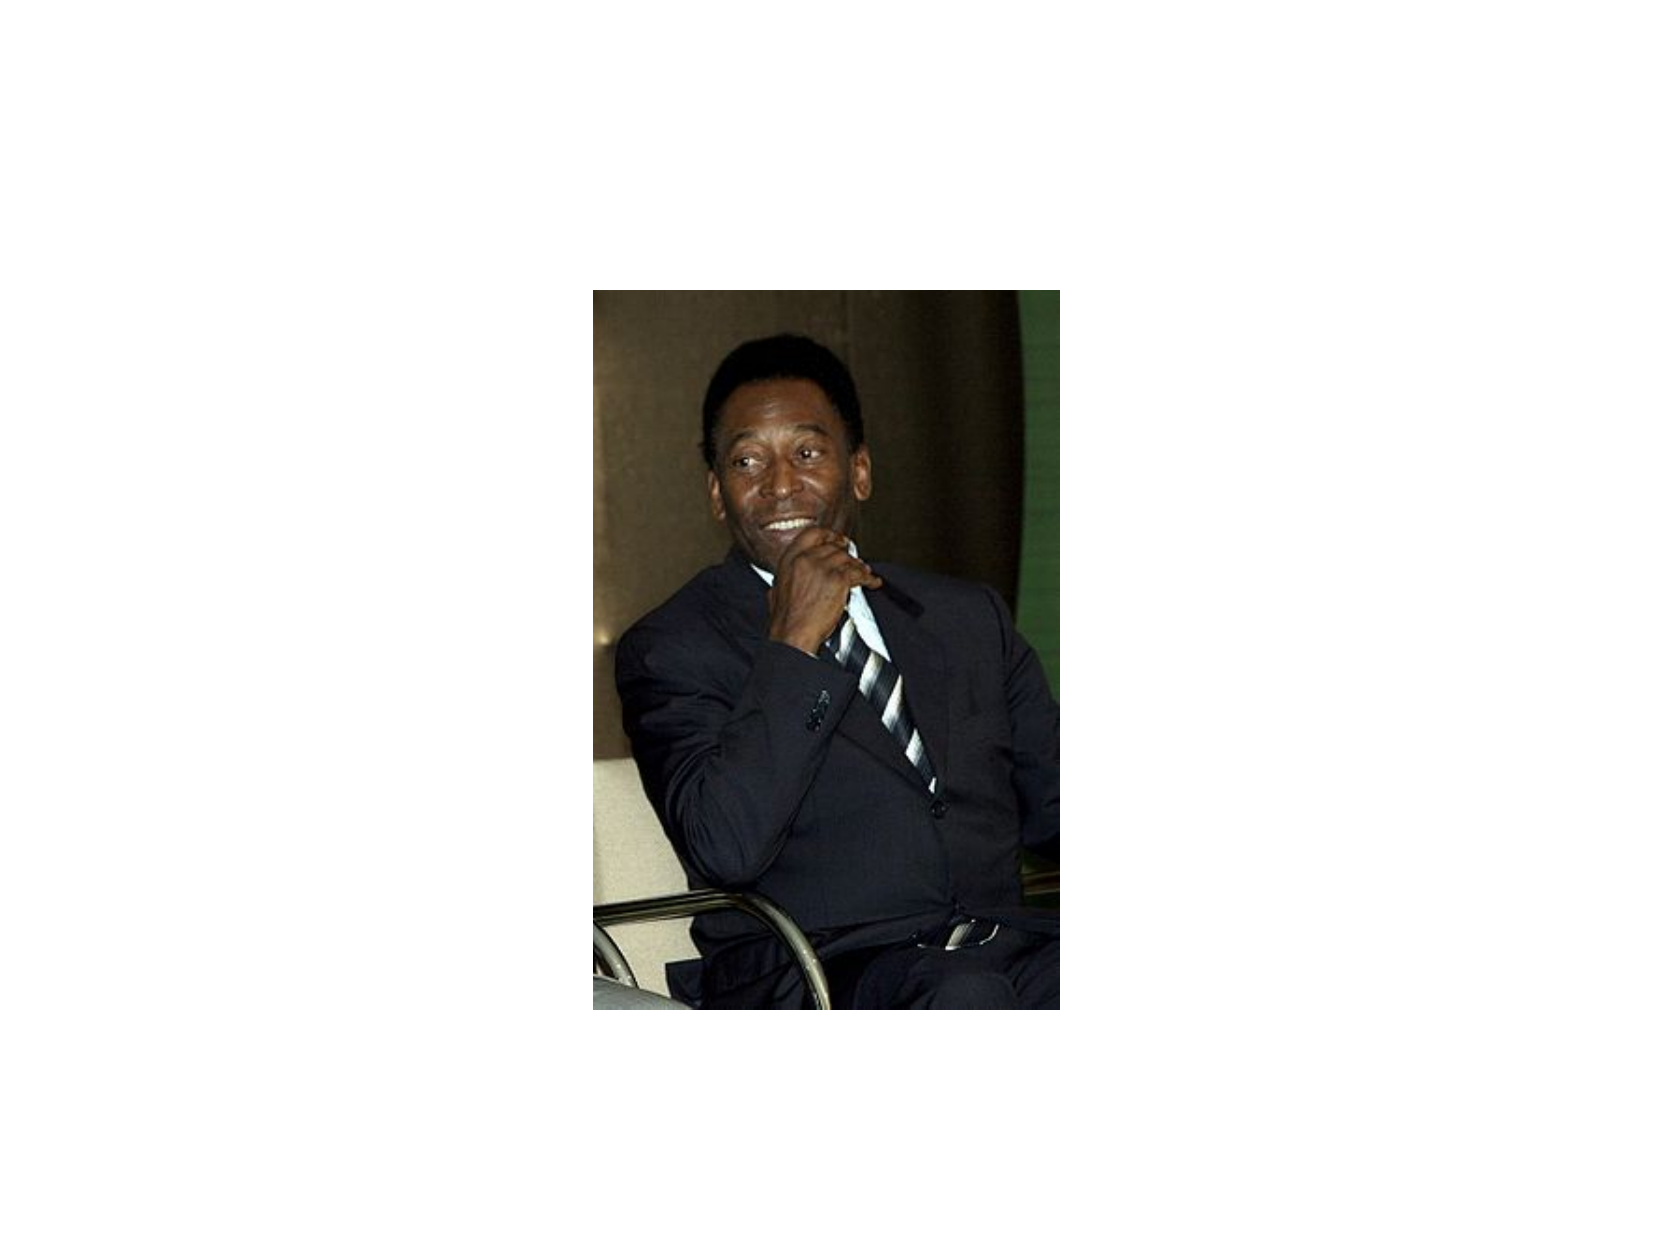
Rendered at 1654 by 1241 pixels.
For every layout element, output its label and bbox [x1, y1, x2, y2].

picture [593, 290, 1060, 1010]
